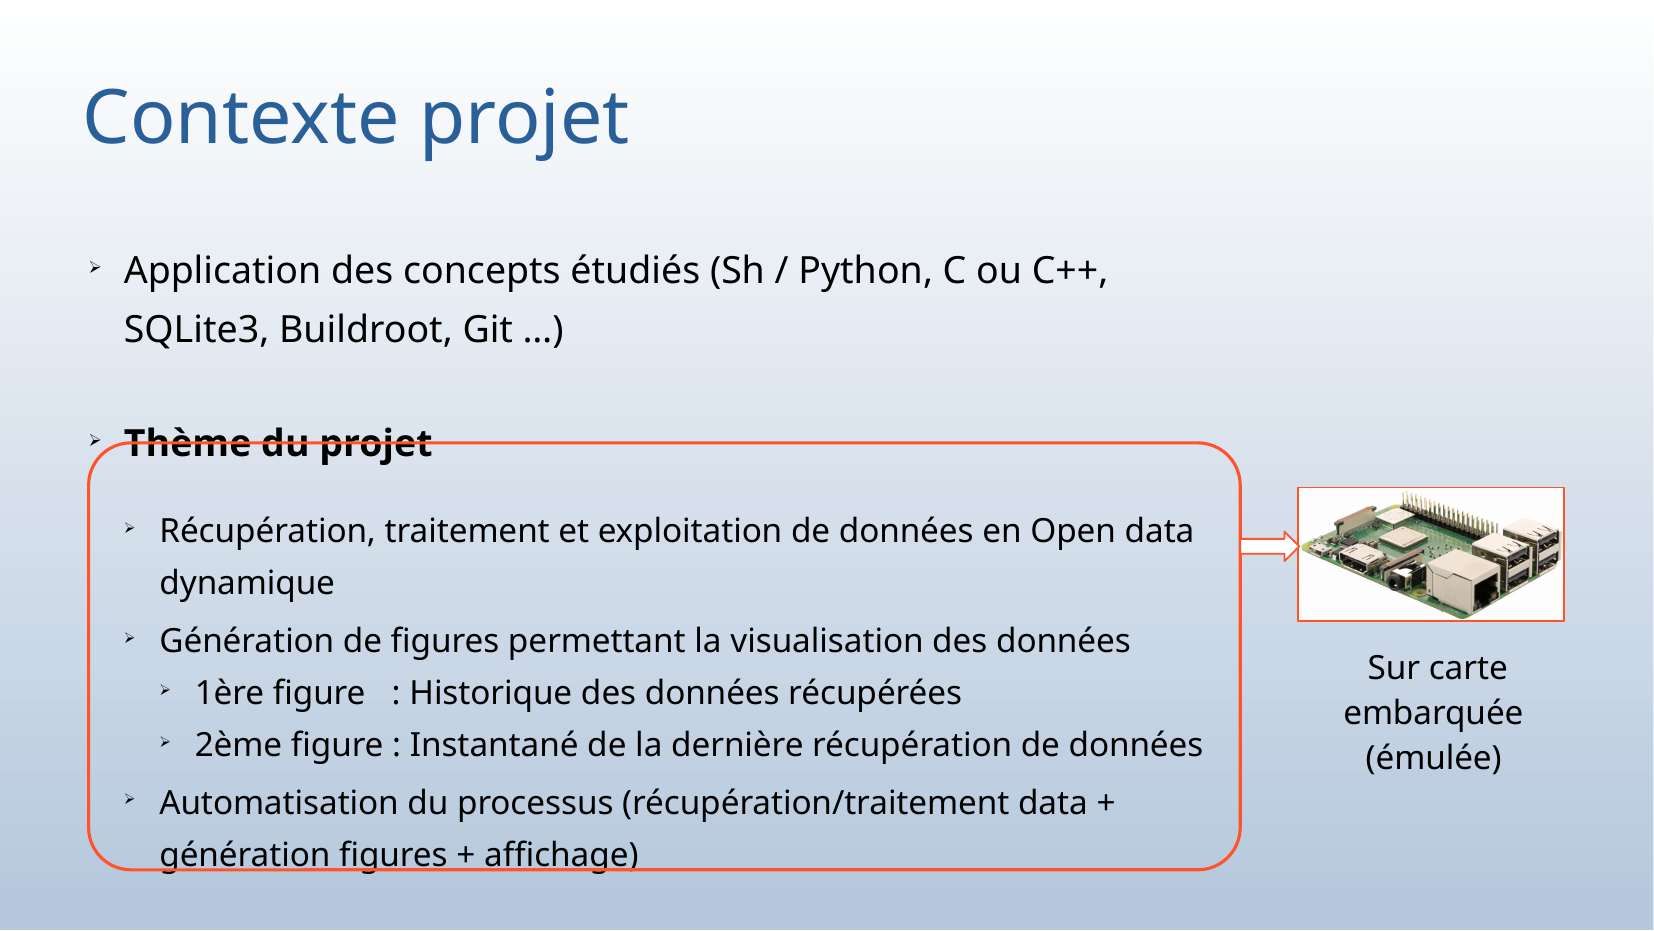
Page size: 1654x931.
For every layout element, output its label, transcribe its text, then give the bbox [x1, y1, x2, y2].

subtitle Application des concepts étudiés (Sh / Python, C ou C++, SQLite3, Buildroot, Git …) Thème du projet Récupération, traitement et exploitation de données en Open data dynamique Génération de figures permettant la visualisation des données 1ère figure : Historique des données récupérées 2ème figure : Instantané de la dernière récupération de données Automatisation du processus (récupération/traitement data + génération figures + affichage) [88, 236, 1241, 472]
subtitle Application des concepts étudiés (Sh / Python, C ou C++, SQLite3, Buildroot, Git …) Thème du projet Récupération, traitement et exploitation de données en Open data dynamique Génération de figures permettant la visualisation des données 1ère figure : Historique des données récupérées 2ème figure : Instantané de la dernière récupération de données Automatisation du processus (récupération/traitement data + génération figures + affichage) [91, 445, 1238, 868]
text_box Sur carte embarquée (émulée) [1311, 637, 1565, 786]
text_box [1240, 531, 1300, 562]
subtitle Application des concepts étudiés (Sh / Python, C ou C++, SQLite3, Buildroot, Git …) Thème du projet Récupération, traitement et exploitation de données en Open data dynamique Génération de figures permettant la visualisation des données 1ère figure : Historique des données récupérées 2ème figure : Instantané de la dernière récupération de données Automatisation du processus (récupération/traitement data + génération figures + affichage) [88, 840, 1241, 881]
picture [1299, 488, 1564, 621]
title Contexte projet [82, 37, 1571, 193]
